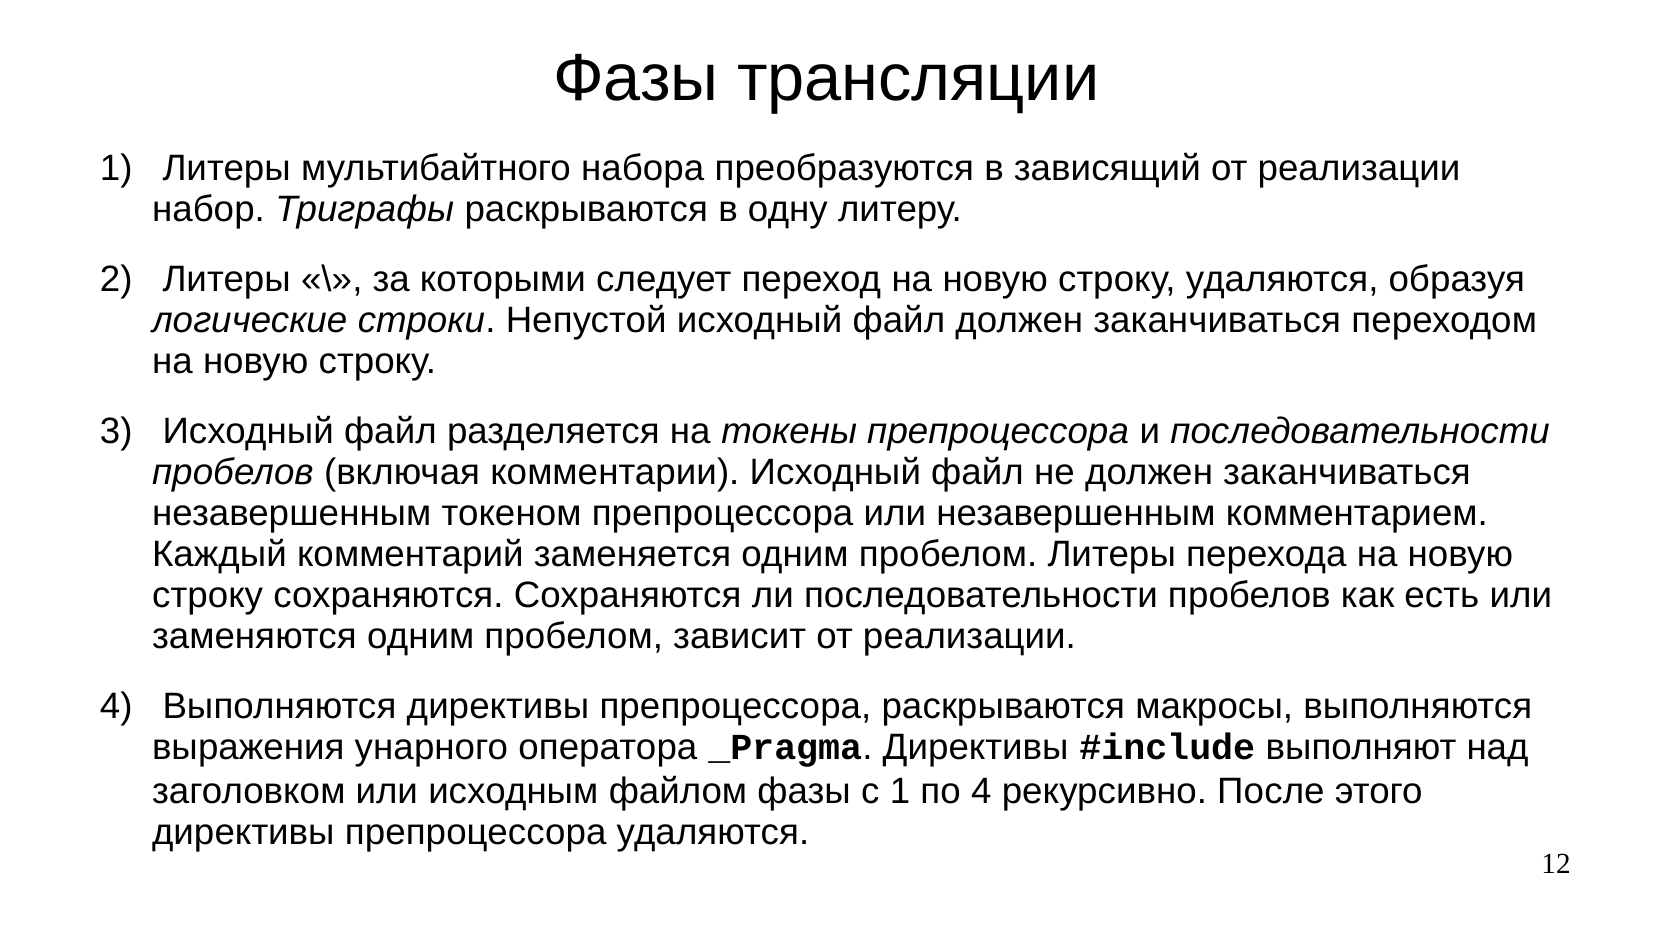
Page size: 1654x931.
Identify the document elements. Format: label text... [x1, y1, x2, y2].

list Литеры мультибайтного набора преобразуются в зависящий от реализации набор. Триграфы раскрываются в одну литеру. Литеры «\», за которыми следует переход на новую строку, удаляются, образуя логические строки. Непустой исходный файл должен заканчиваться переходом на новую строку. Исходный файл разделяется на токены препроцессора и последовательности пробелов (включая комментарии). Исходный файл не должен заканчиваться незавершенным токеном препроцессора или незавершенным комментарием. Каждый комментарий заменяется одним пробелом. Литеры перехода на новую строку сохраняются. Сохраняются ли последовательности пробелов как есть или заменяются одним пробелом, зависит от реализации. Выполняются директивы препроцессора, раскрываются макросы, выполняются выражения унарного оператора _Pragma. Директивы #include выполняют над заголовком или исходным файлом фазы с 1 по 4 рекурсивно. После этого директивы препроцессора удаляются. [82, 147, 1571, 886]
title Фазы трансляции [82, 37, 1571, 119]
